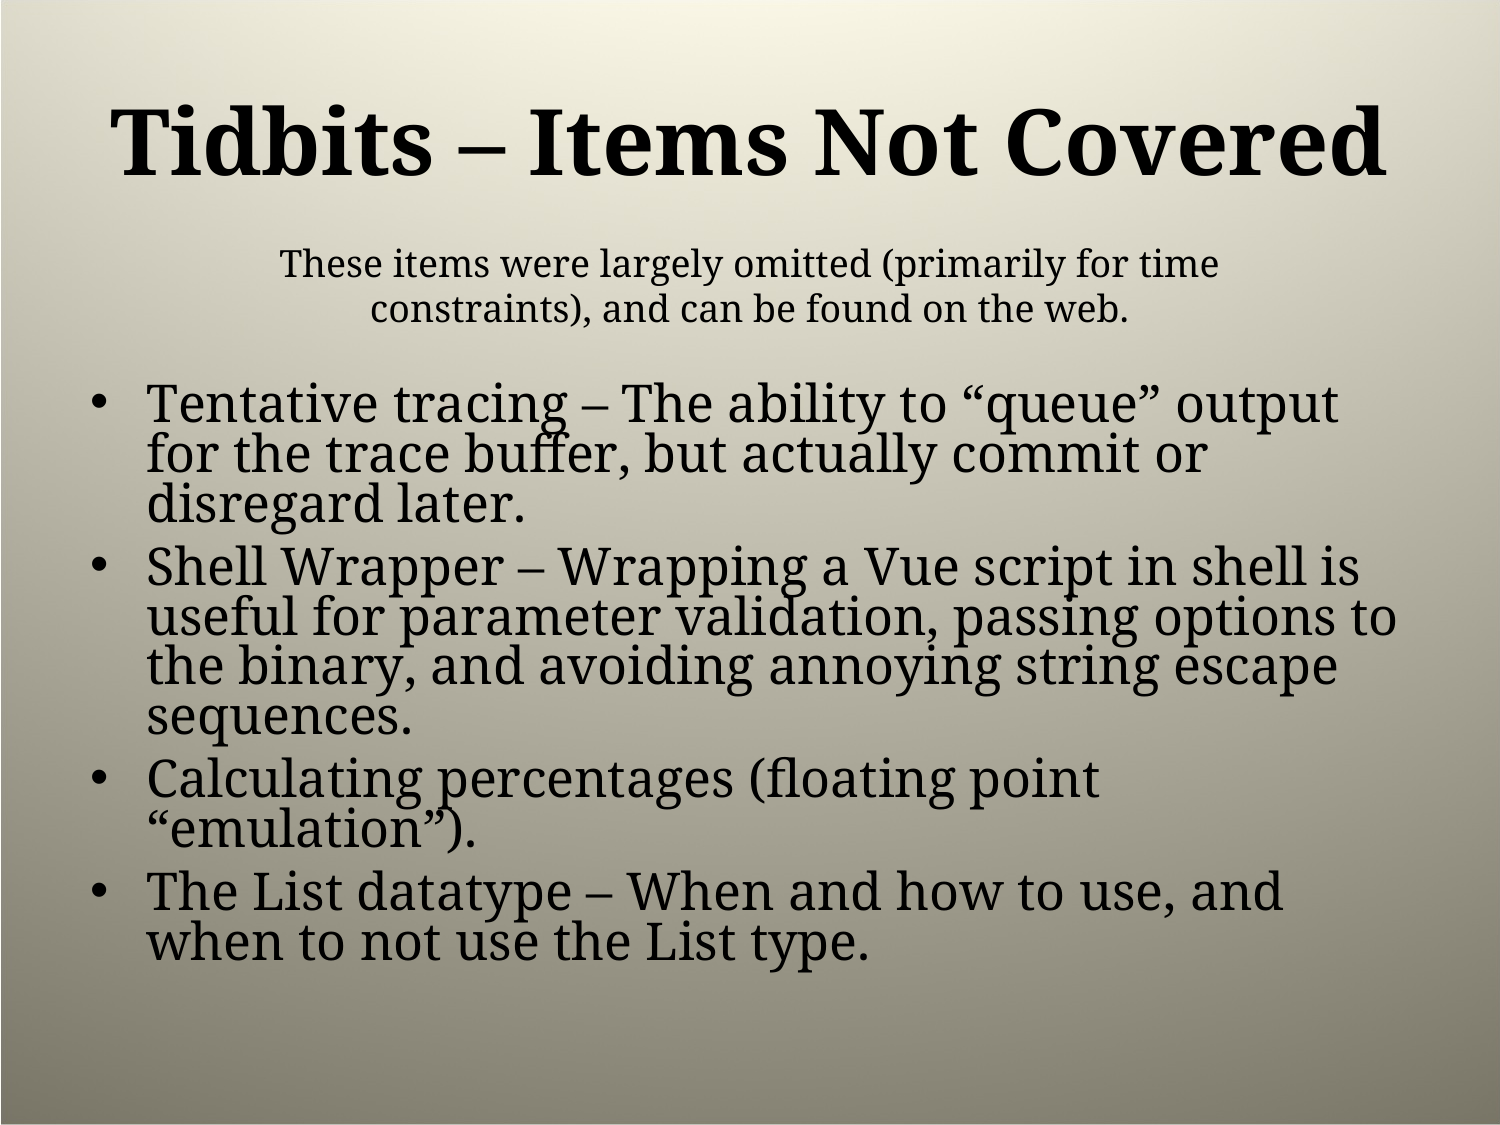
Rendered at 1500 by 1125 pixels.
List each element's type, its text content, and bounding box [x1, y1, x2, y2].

text_box These items were largely omitted (primarily for time constraints), and can be found on the web. [237, 232, 1263, 338]
picture [0, 0, 1500, 1125]
title Tidbits – Items Not Covered [75, 45, 1426, 233]
list Tentative tracing – The ability to “queue” output for the trace buffer, but actually commit or disregard later. Shell Wrapper – Wrapping a Vue script in shell is useful for parameter validation, passing options to the binary, and avoiding annoying string escape sequences. Calculating percentages (floating point “emulation”). The List datatype – When and how to use, and when to not use the List type. [75, 374, 1426, 1005]
